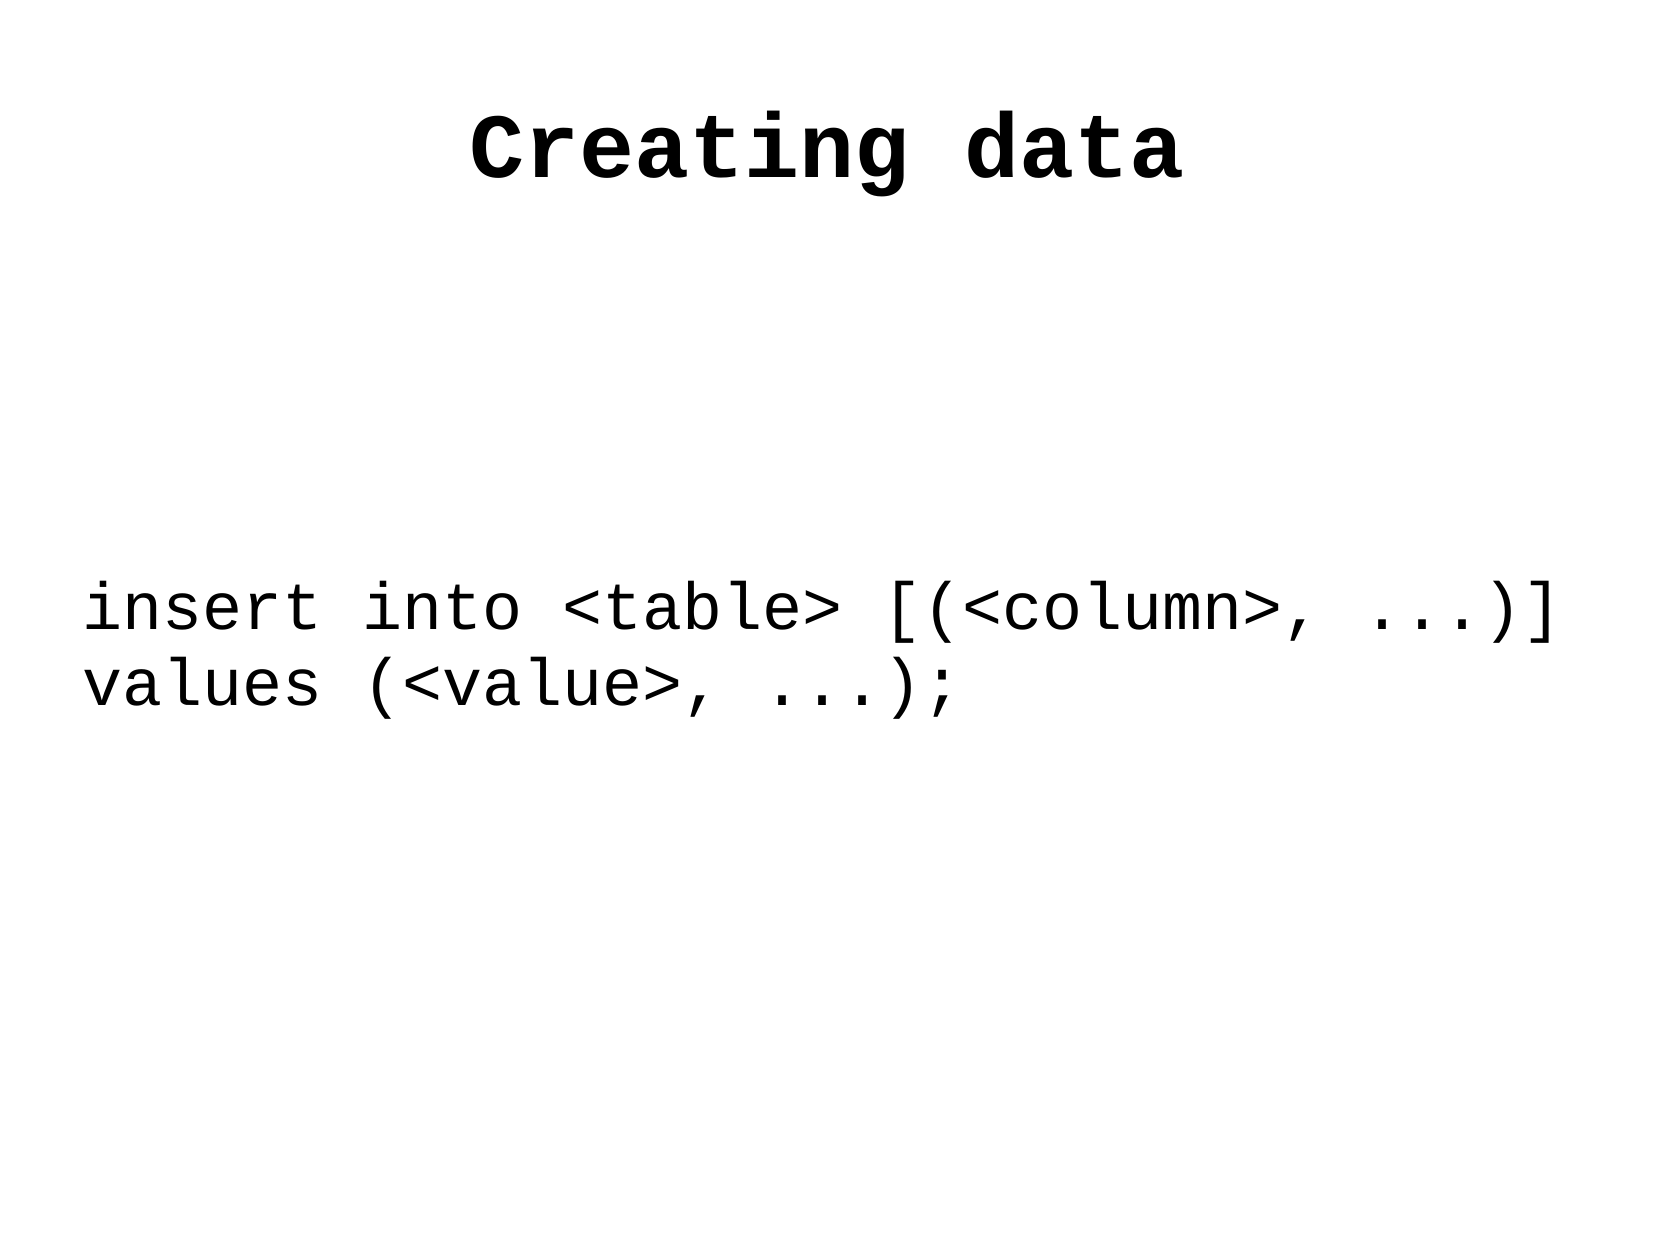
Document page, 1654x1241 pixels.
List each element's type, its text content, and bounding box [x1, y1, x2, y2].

subtitle insert into <table> [(<column>, ...)] values (<value>, ...); [82, 290, 1571, 1010]
title Creating data [82, 49, 1571, 257]
